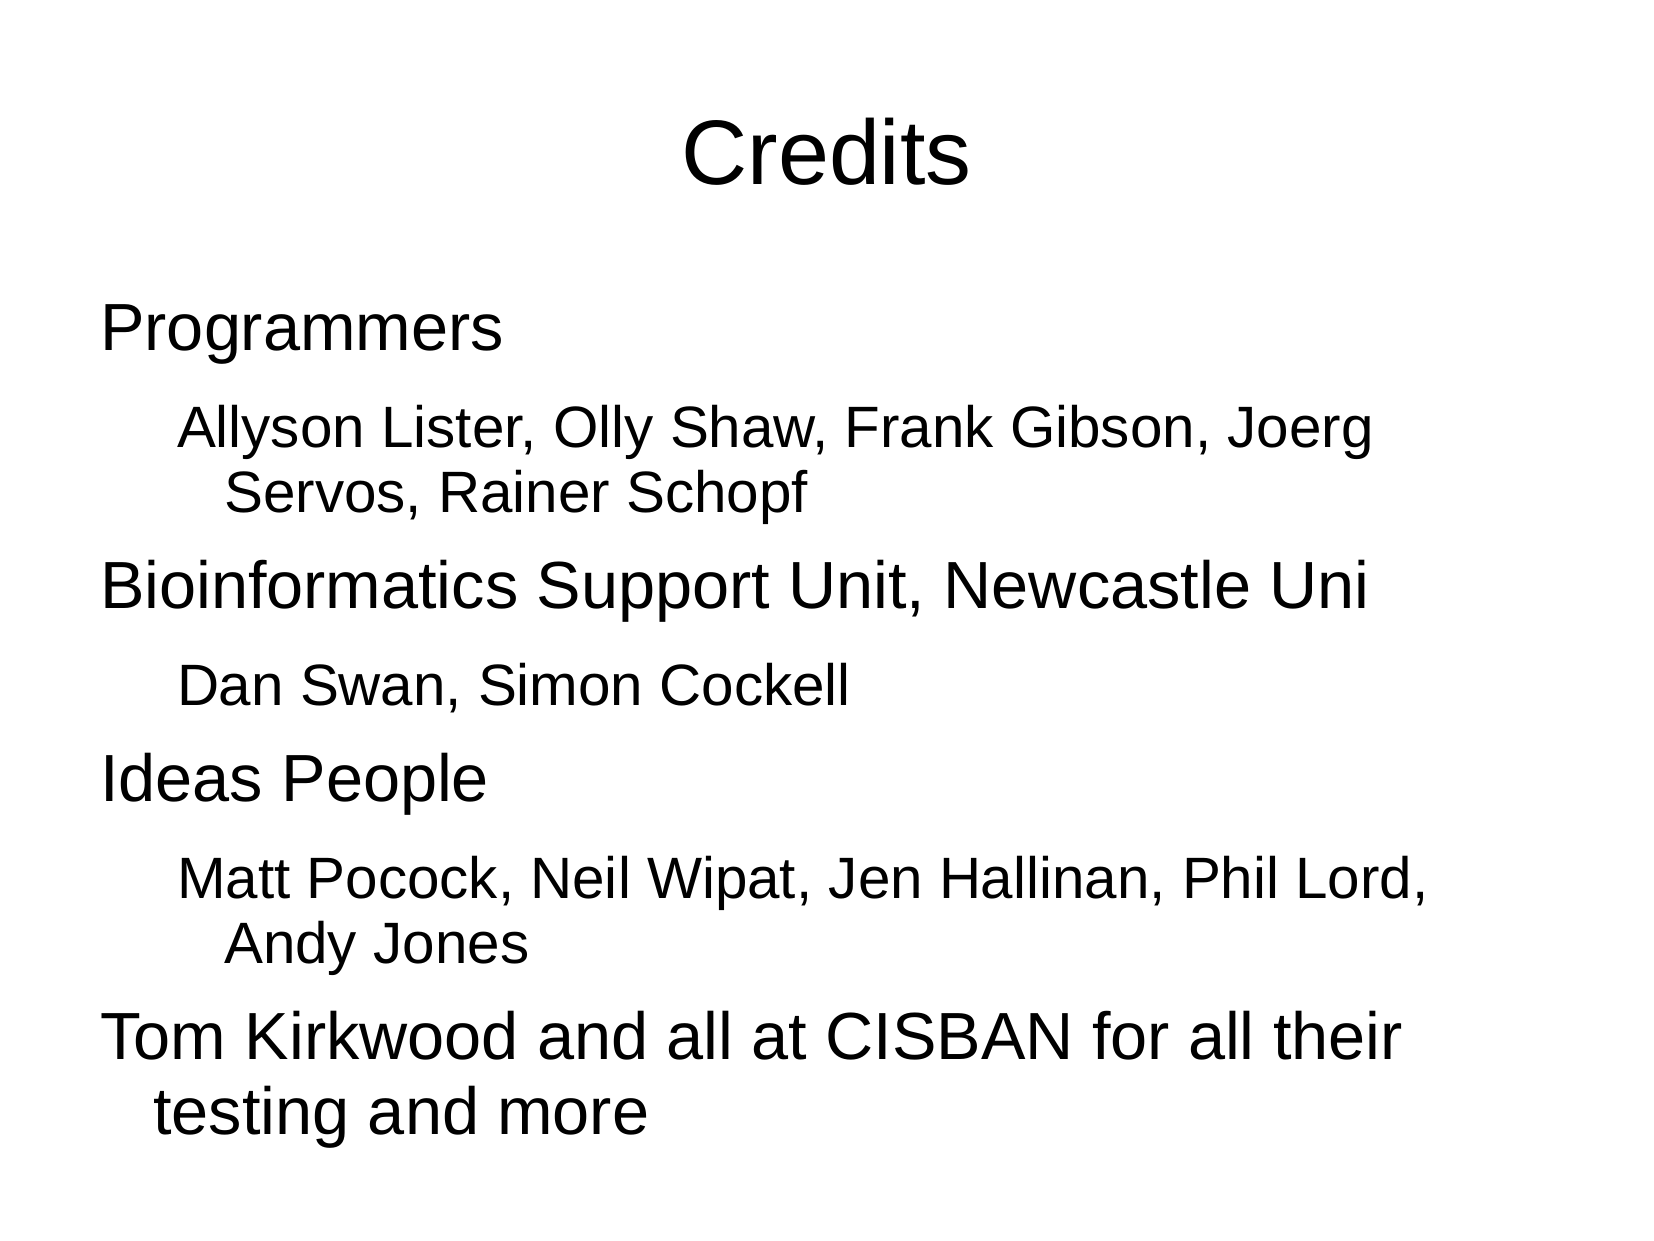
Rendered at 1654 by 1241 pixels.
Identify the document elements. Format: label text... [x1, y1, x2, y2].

title Credits [82, 56, 1571, 250]
list Programmers Allyson Lister, Olly Shaw, Frank Gibson, Joerg Servos, Rainer Schopf Bioinformatics Support Unit, Newcastle Uni Dan Swan, Simon Cockell Ideas People Matt Pocock, Neil Wipat, Jen Hallinan, Phil Lord, Andy Jones Tom Kirkwood and all at CISBAN for all their testing and more [82, 290, 1571, 1228]
